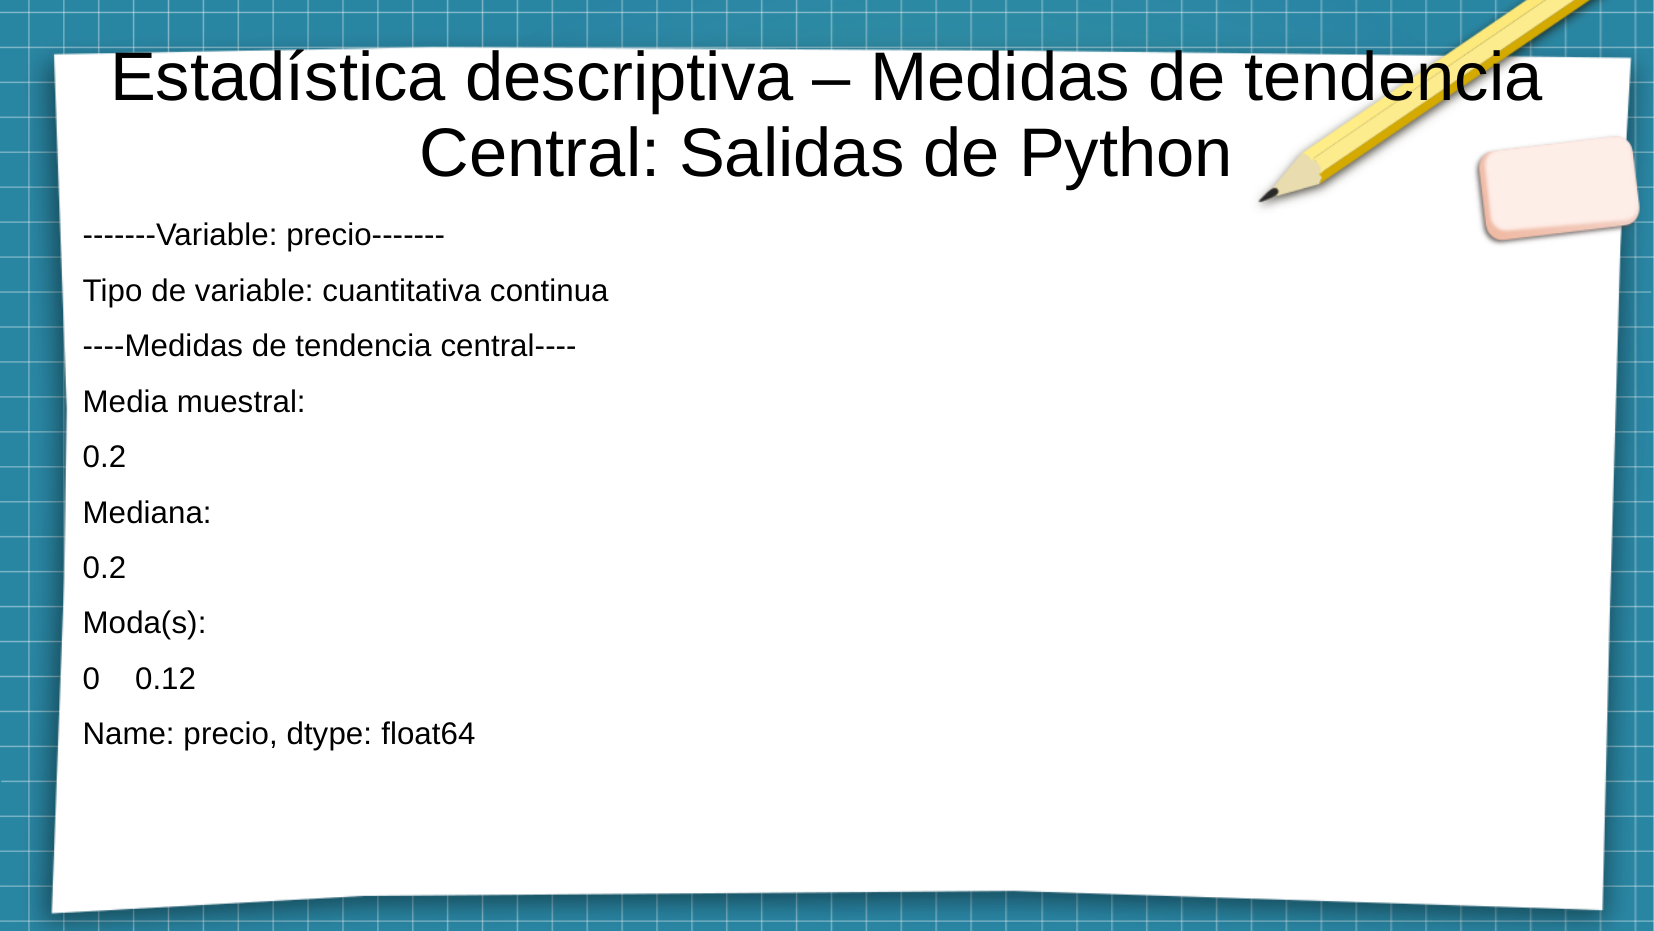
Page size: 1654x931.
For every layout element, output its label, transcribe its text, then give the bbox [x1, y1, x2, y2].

picture [0, 0, 1654, 931]
title Estadística descriptiva – Medidas de tendencia Central: Salidas de Python [82, 37, 1571, 193]
list -------Variable: precio------- Tipo de variable: cuantitativa continua ----Medidas de tendencia central---- Media muestral: 0.2 Mediana: 0.2 Moda(s): 0 0.12 Name: precio, dtype: float64 [82, 217, 1571, 758]
